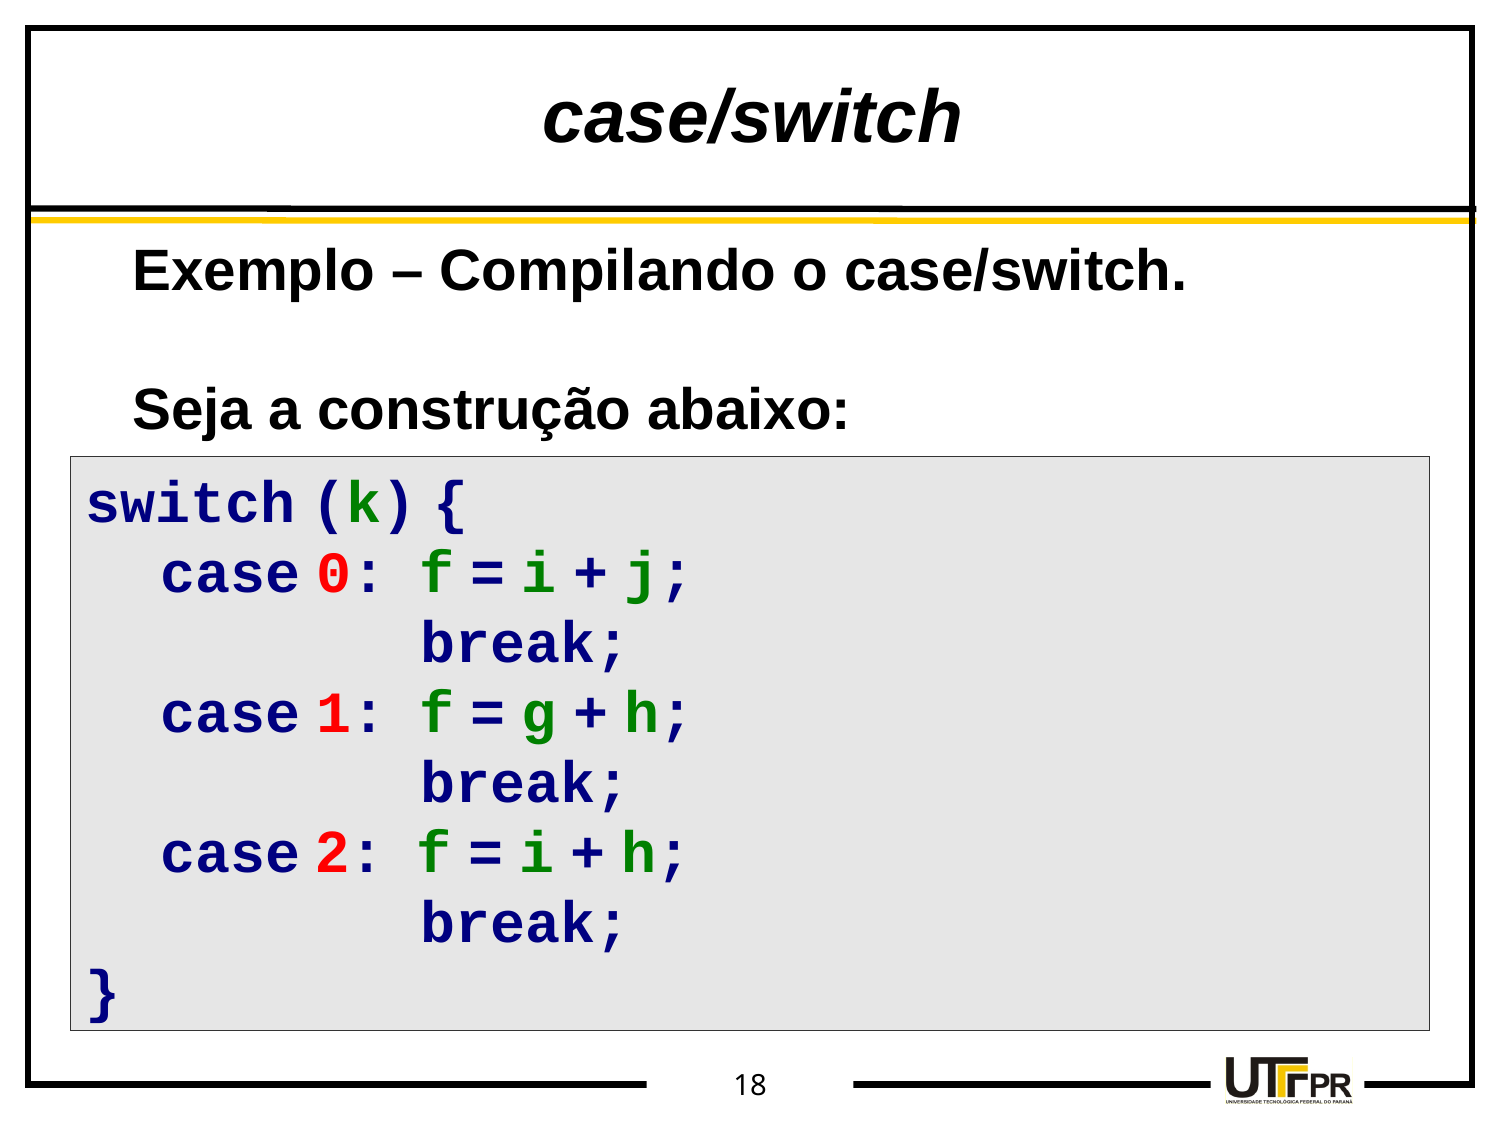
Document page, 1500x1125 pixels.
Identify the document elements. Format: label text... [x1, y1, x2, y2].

title [37, 24, 1288, 29]
text_box switch (k) { case 0: f = i + j; break; case 1: f = g + h; break; case 2: f = i + h; break; } [70, 456, 1430, 1031]
picture [1225, 1057, 1353, 1104]
text_box Exemplo – Compilando o case/switch. Seja a construção abaixo: [42, 223, 1447, 520]
title case/switch [29, 29, 1477, 207]
